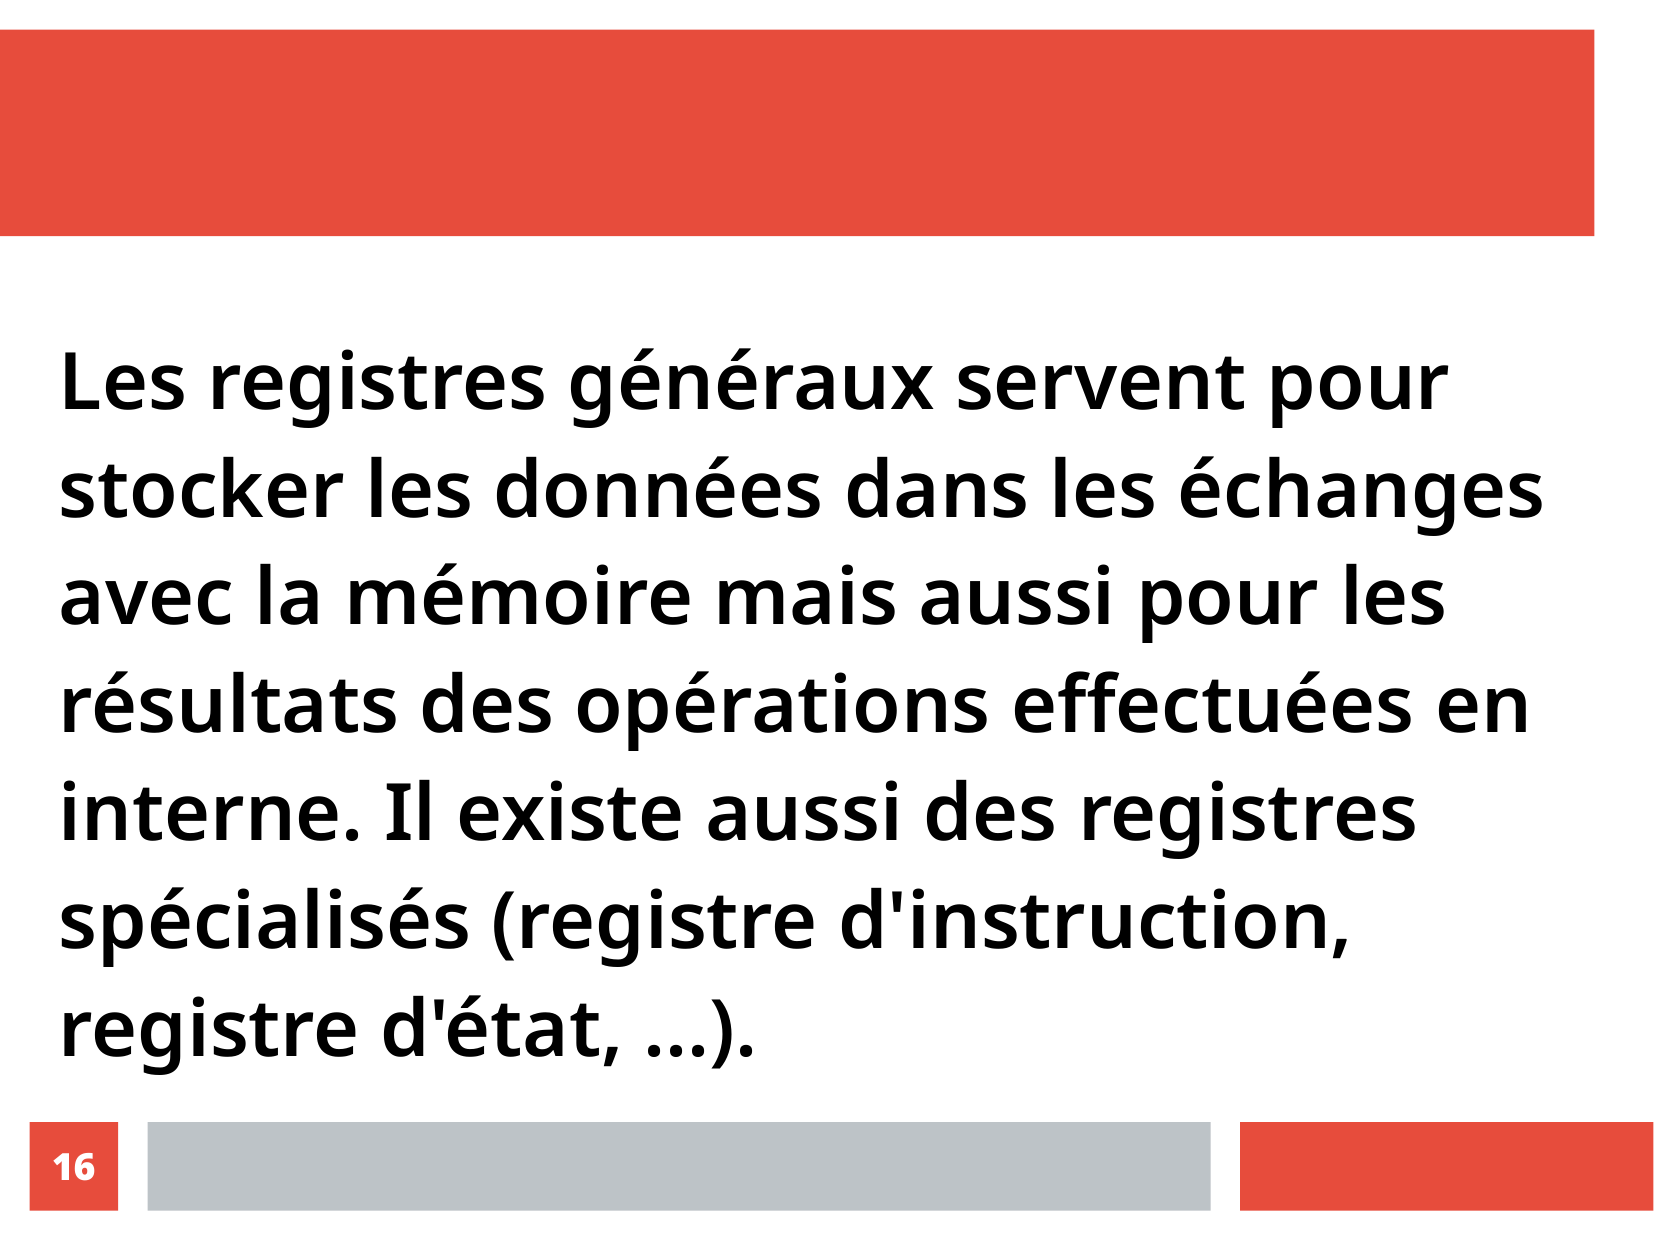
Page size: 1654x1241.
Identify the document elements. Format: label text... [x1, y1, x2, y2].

list Les registres généraux servent pour stocker les données dans les échanges avec la mémoire mais aussi pour les résultats des opérations effectuées en interne. Il existe aussi des registres spécialisés (registre d'instruction, registre d'état, ...). [59, 324, 1565, 1093]
